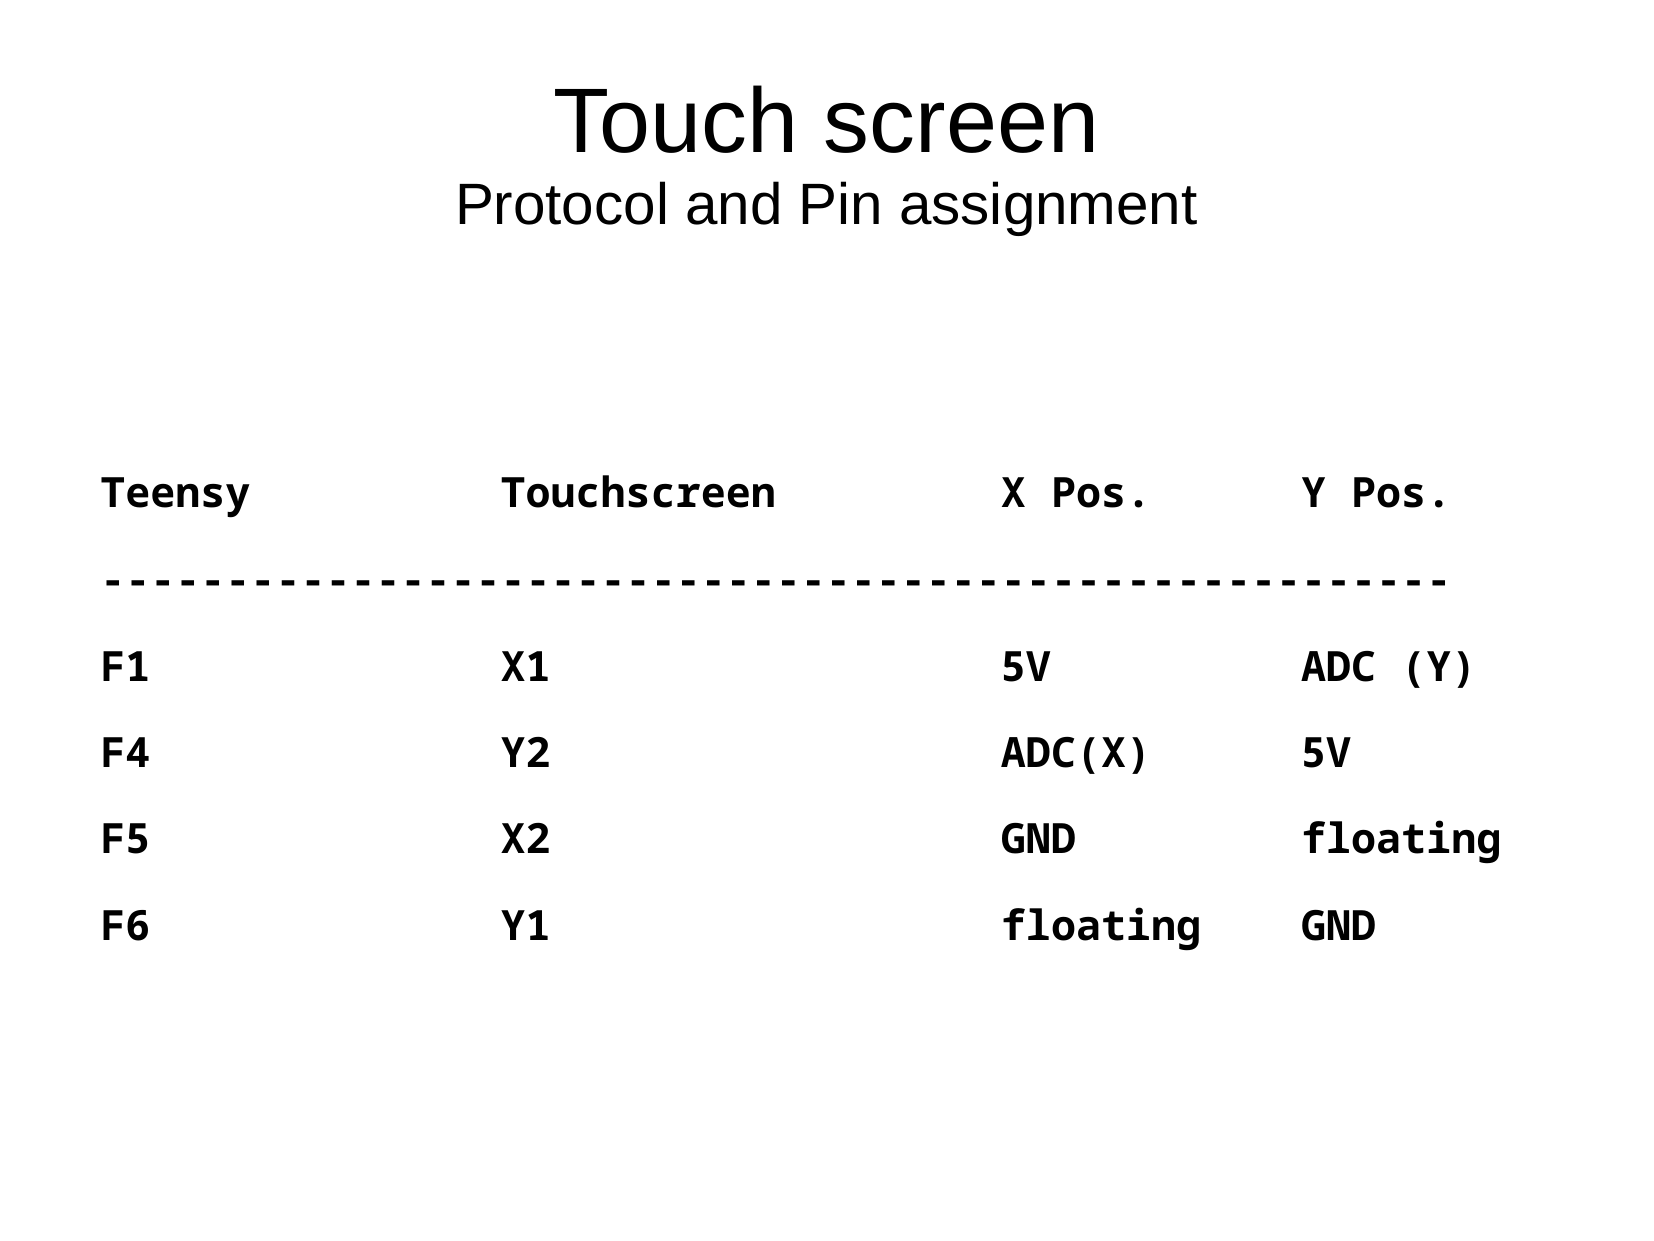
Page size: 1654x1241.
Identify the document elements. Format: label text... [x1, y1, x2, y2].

list Teensy Touchscreen X Pos. Y Pos. ------------------------------------------------------ F1 X1 5V ADC (Y) F4 Y2 ADC(X) 5V F5 X2 GND floating F6 Y1 floating GND [82, 290, 1571, 1094]
title Touch screen Protocol and Pin assignment [82, 56, 1571, 250]
